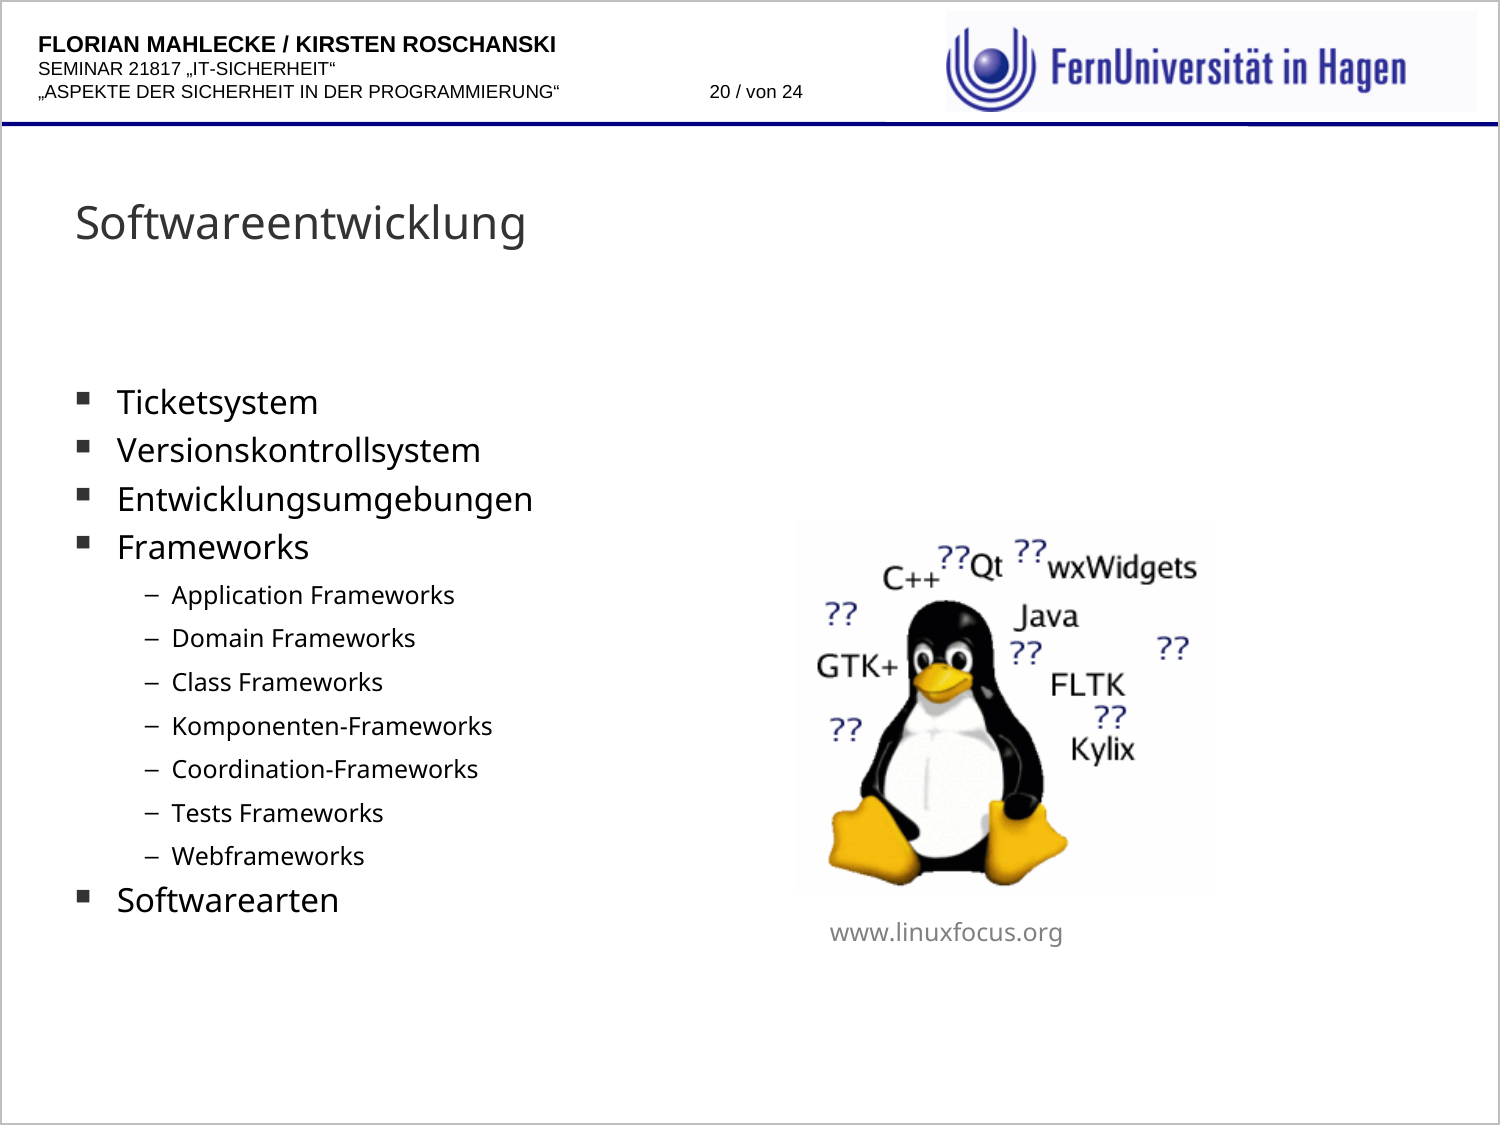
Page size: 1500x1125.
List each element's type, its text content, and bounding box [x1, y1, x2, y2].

title Softwareentwicklung [75, 127, 1425, 316]
list Ticketsystem Versionskontrollsystem Entwicklungsumgebungen Frameworks Application Frameworks Domain Frameworks Class Frameworks Komponenten-Frameworks Coordination-Frameworks Tests Frameworks Webframeworks Softwarearten [75, 381, 1371, 1052]
text_box www.linuxfocus.org [814, 909, 1061, 955]
picture [796, 519, 1217, 895]
picture [946, 11, 1477, 112]
